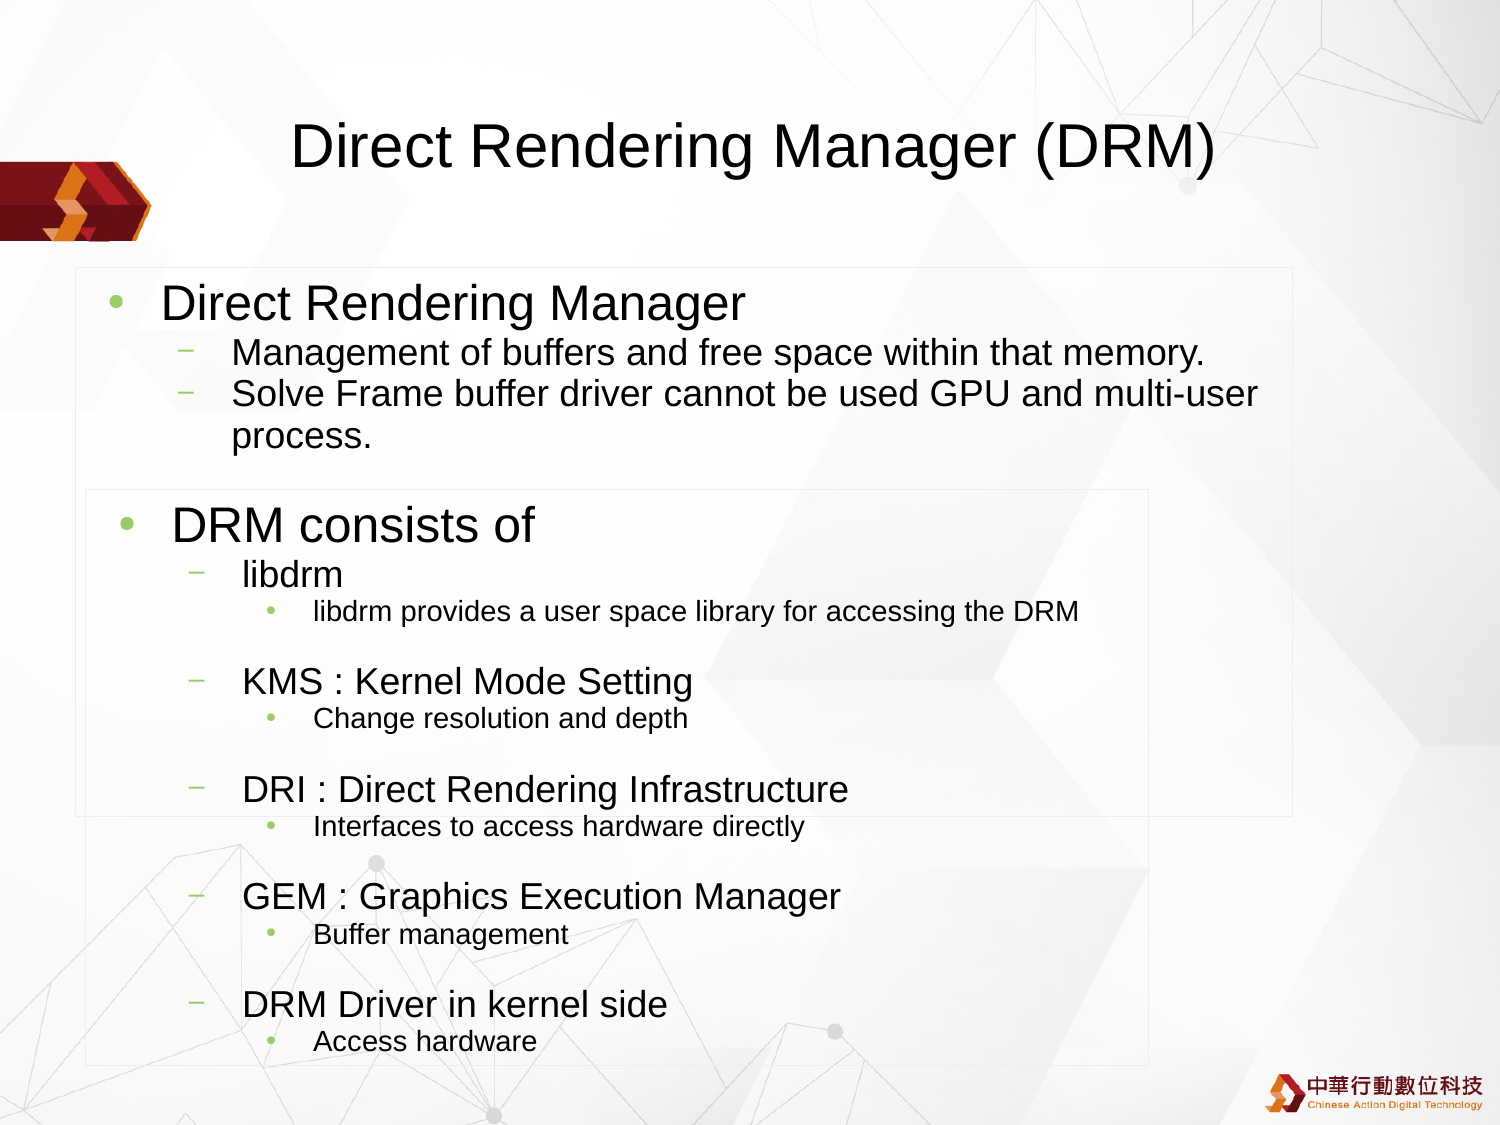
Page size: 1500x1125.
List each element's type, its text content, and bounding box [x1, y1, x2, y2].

text_box DRM consists of libdrm libdrm provides a user space library for accessing the DRM KMS : Kernel Mode Setting Change resolution and depth DRI : Direct Rendering Infrastructure Interfaces to access hardware directly GEM : Graphics Execution Manager Buffer management DRM Driver in kernel side Access hardware [85, 489, 1149, 1066]
text_box Direct Rendering Manager Management of buffers and free space within that memory. Solve Frame buffer driver cannot be used GPU and multi-user process. [75, 267, 1293, 817]
picture [0, 0, 1500, 1125]
title Direct Rendering Manager (DRM) [218, 92, 1290, 200]
